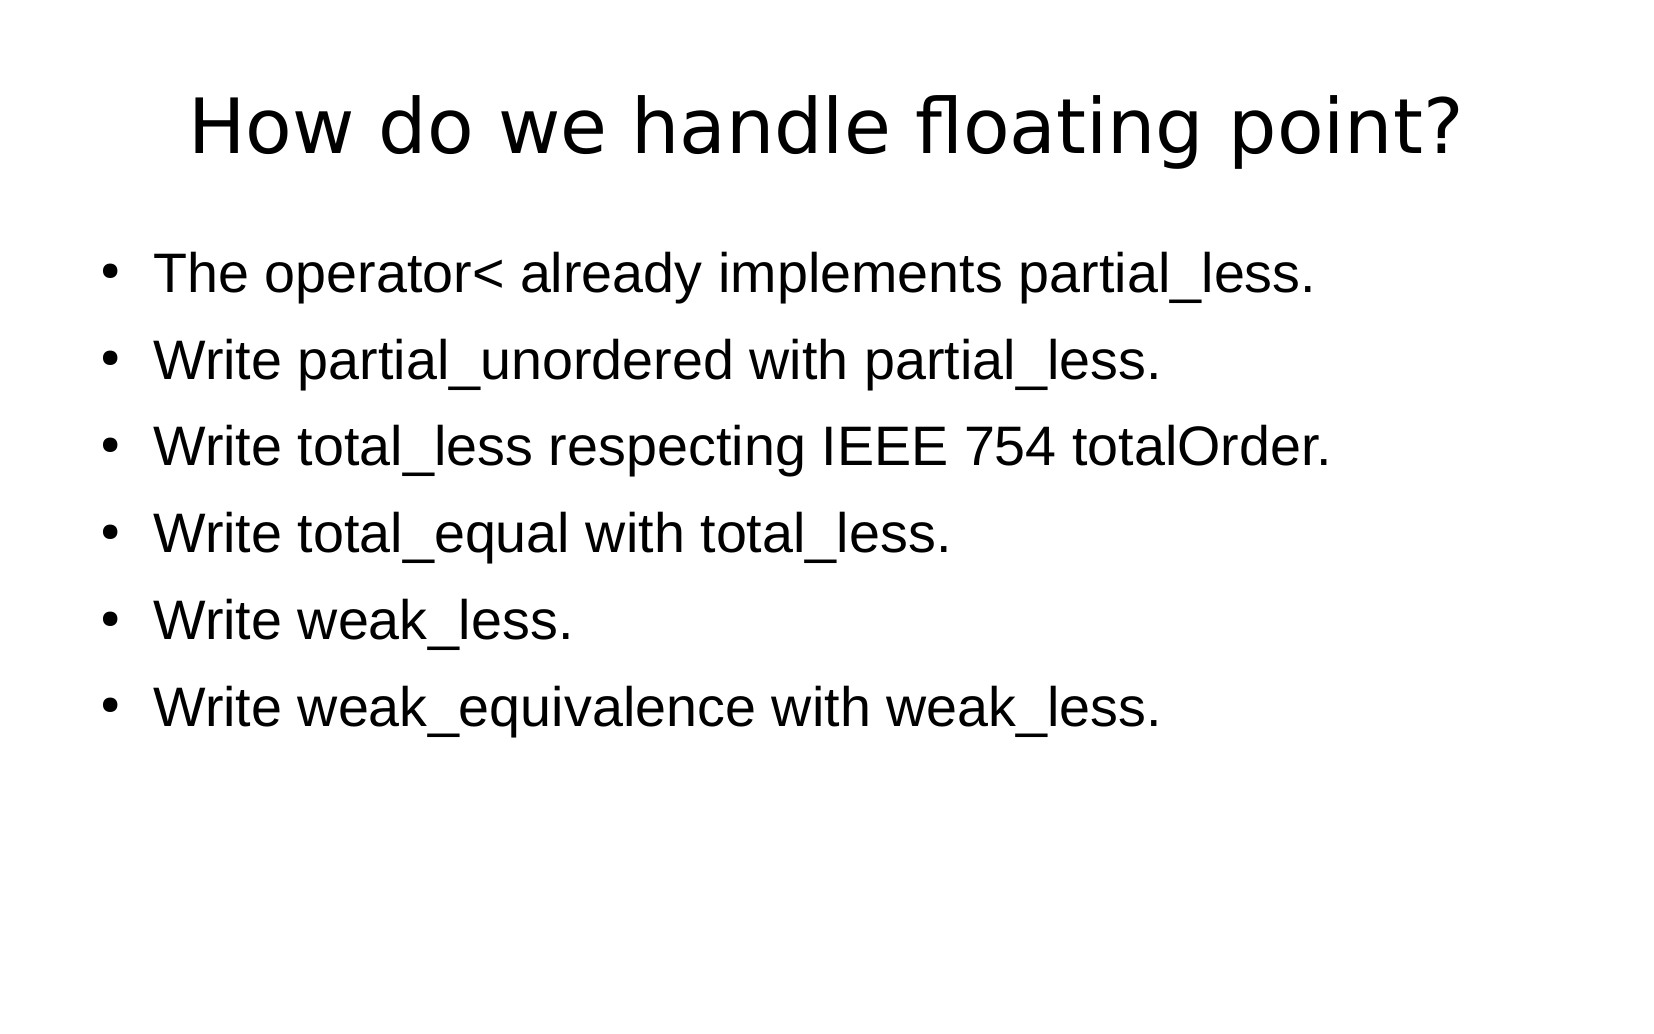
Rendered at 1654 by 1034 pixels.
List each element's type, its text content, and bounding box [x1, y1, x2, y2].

title How do we handle floating point? [82, 41, 1571, 214]
list The operator< already implements partial_less. Write partial_unordered with partial_less. Write total_less respecting IEEE 754 totalOrder. Write total_equal with total_less. Write weak_less. Write weak_equivalence with weak_less. [82, 241, 1571, 842]
